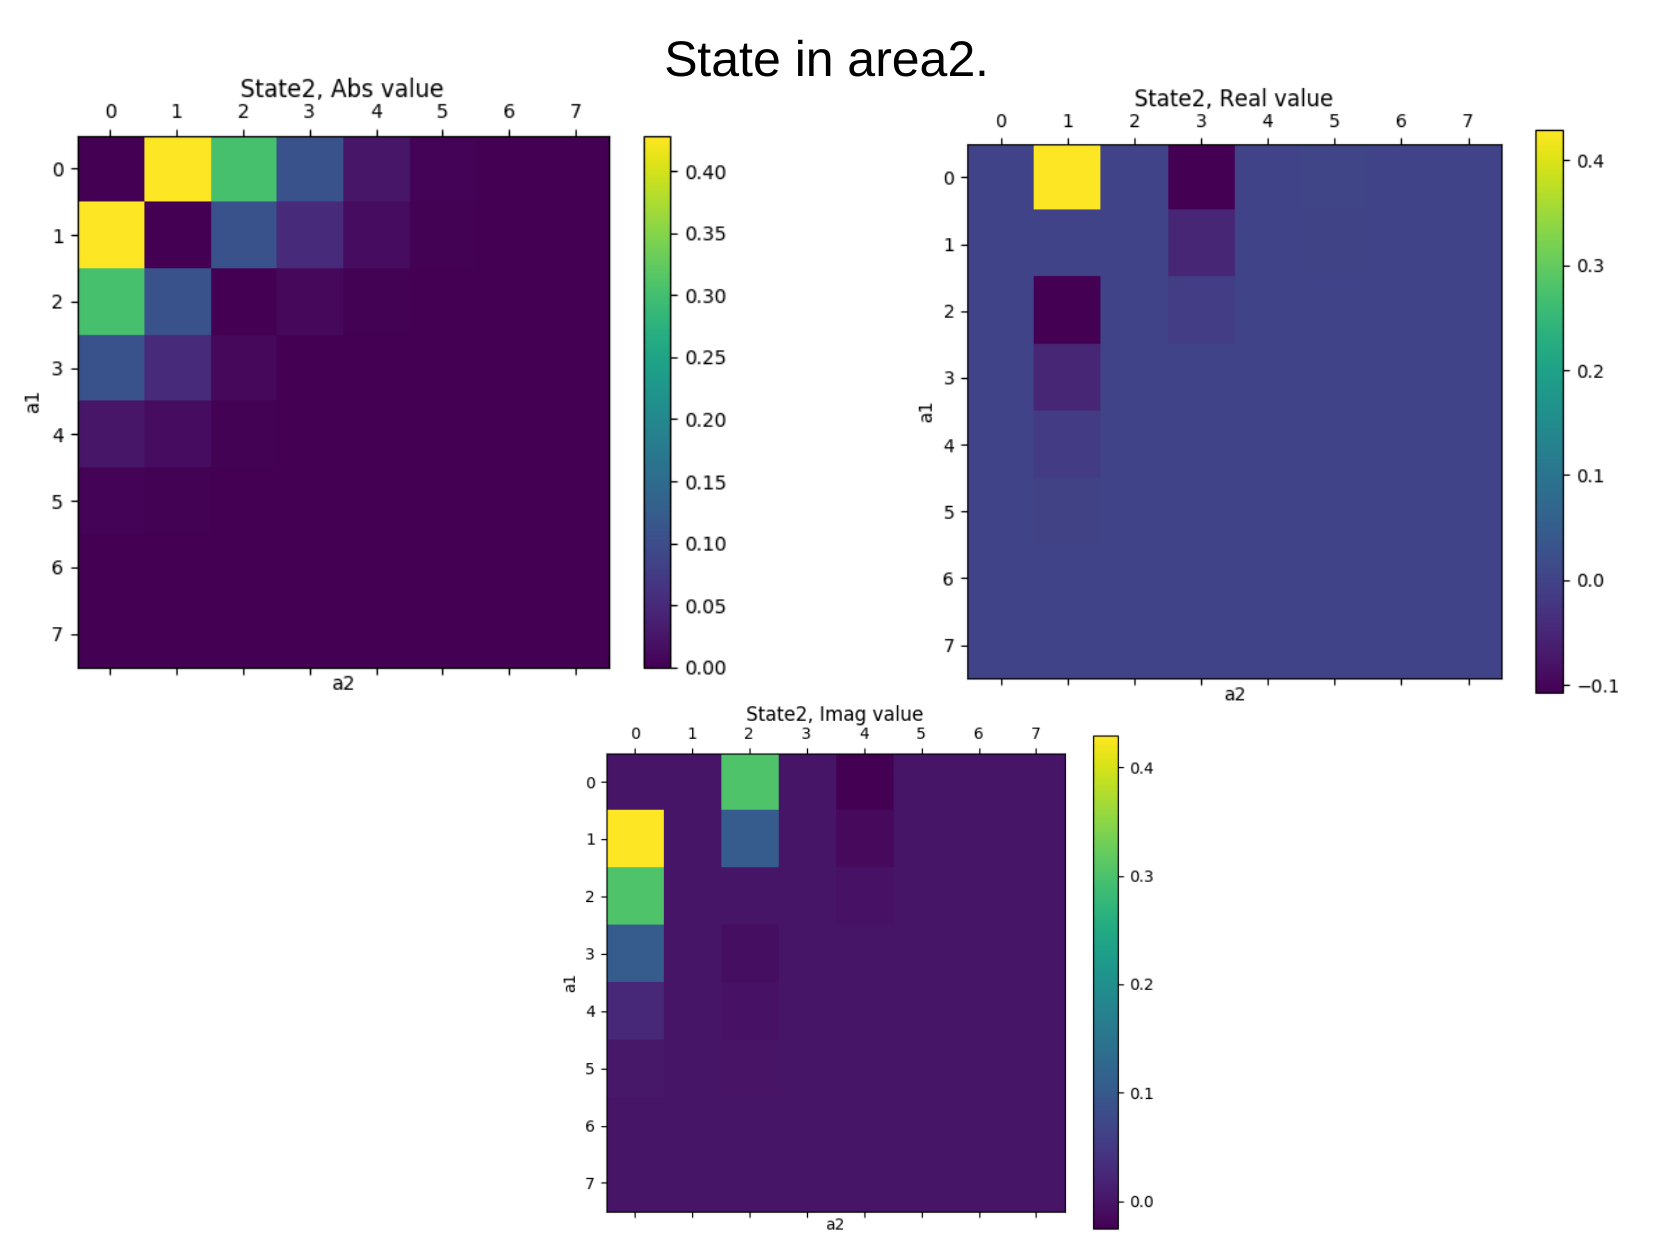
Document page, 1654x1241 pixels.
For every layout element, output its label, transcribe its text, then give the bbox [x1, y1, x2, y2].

text_box State in area2. [649, 23, 1063, 95]
picture [11, 73, 1619, 1241]
